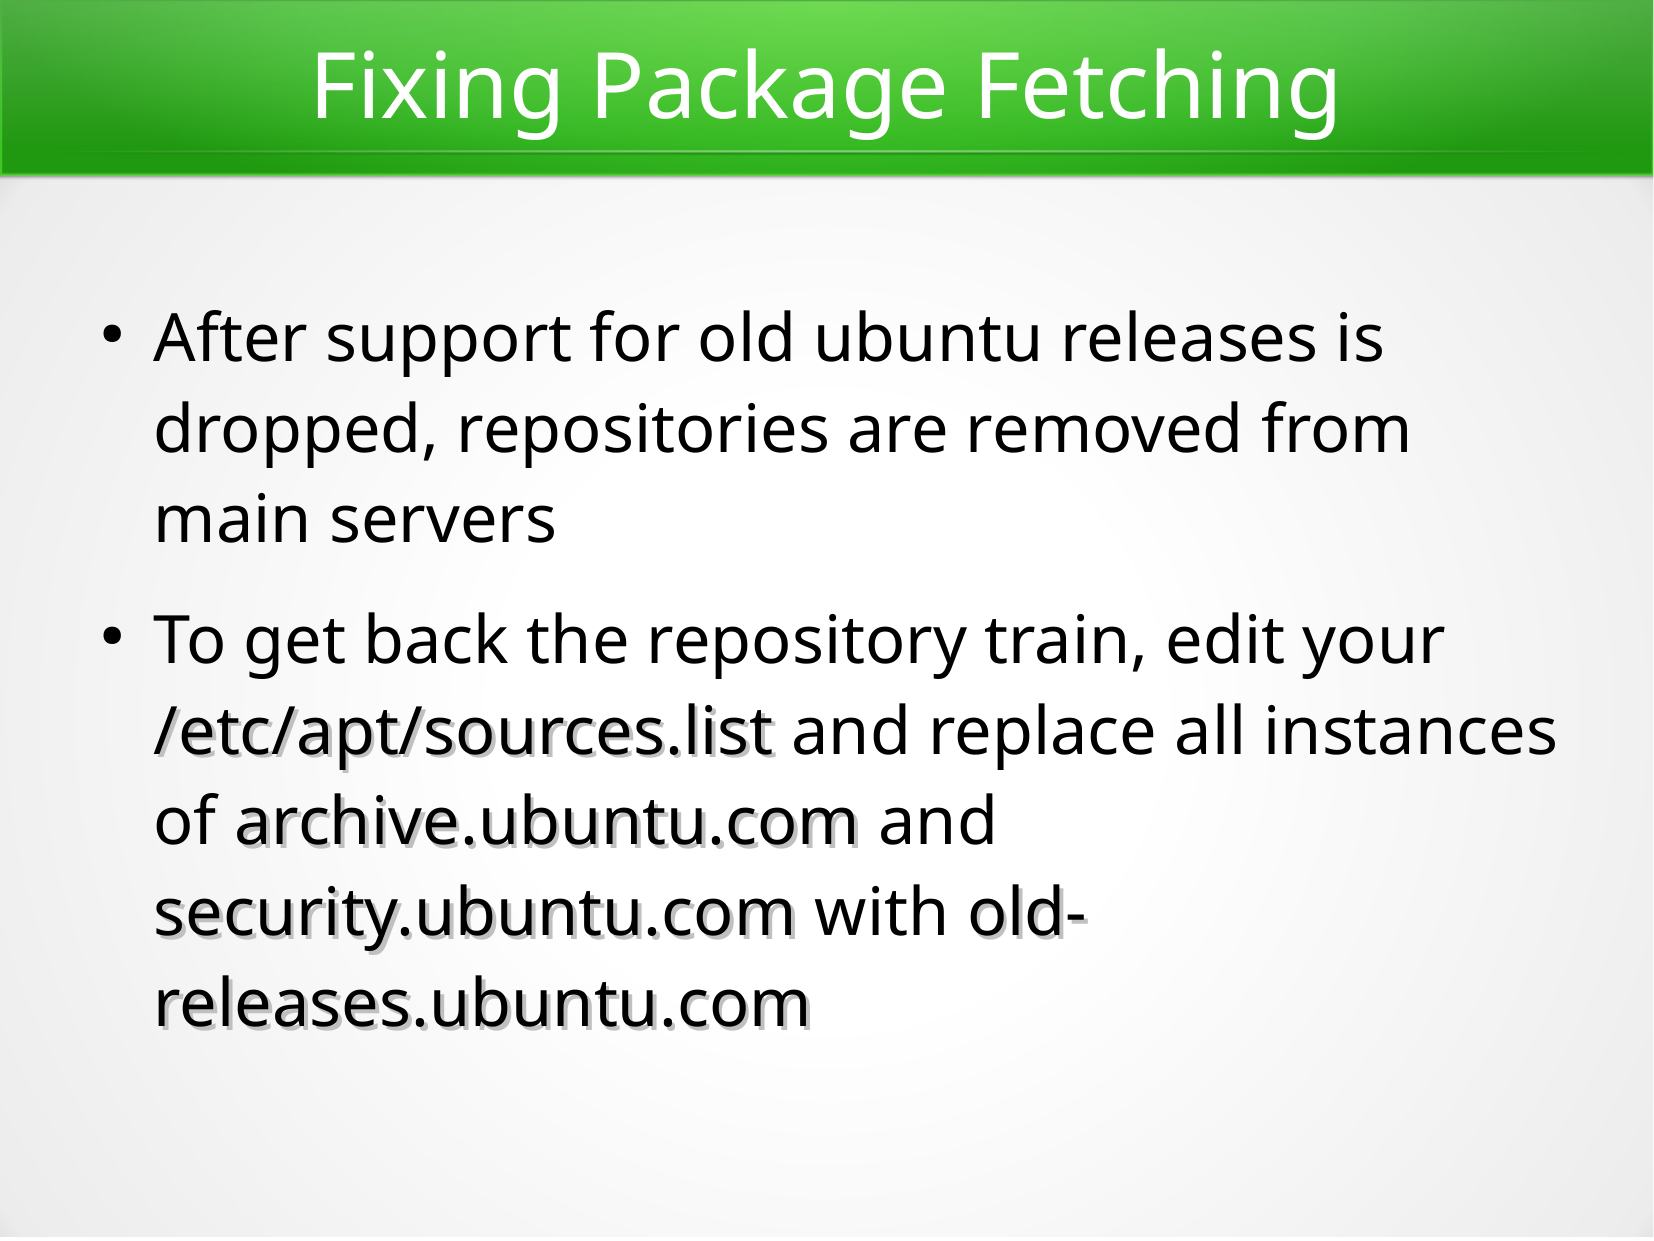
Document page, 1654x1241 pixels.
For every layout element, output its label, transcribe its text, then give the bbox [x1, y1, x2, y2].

title Fixing Package Fetching [82, 11, 1571, 154]
list After support for old ubuntu releases is dropped, repositories are removed from main servers To get back the repository train, edit your /etc/apt/sources.list and replace all instances of archive.ubuntu.com and security.ubuntu.com with old-releases.ubuntu.com [82, 290, 1571, 1109]
picture [0, 0, 1654, 1237]
